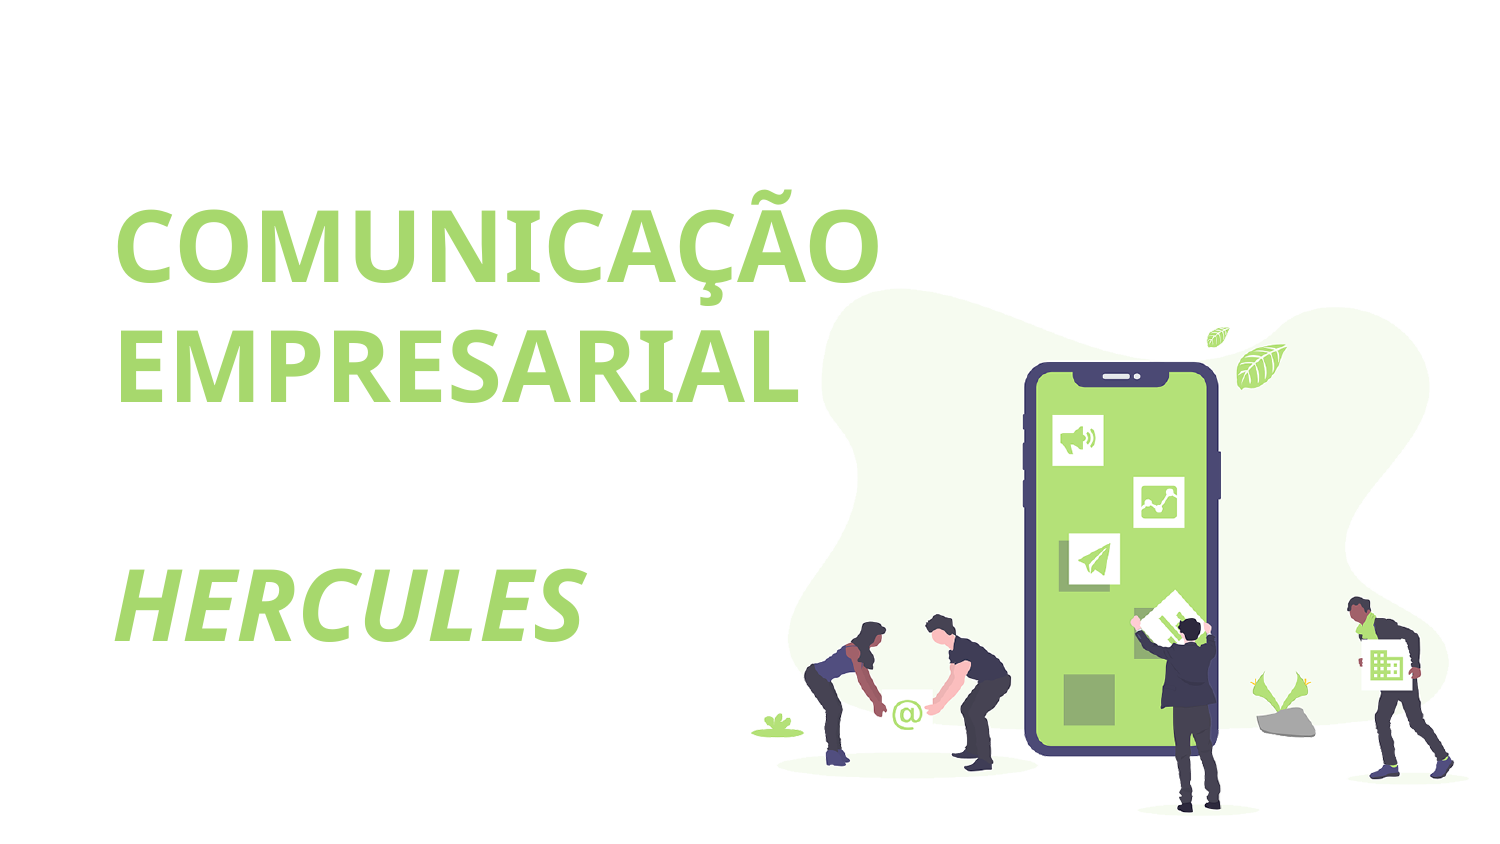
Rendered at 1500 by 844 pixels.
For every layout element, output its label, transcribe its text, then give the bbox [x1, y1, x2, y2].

title COMUNICAÇÃO EMPRESARIAL HERCULES [112, 181, 997, 663]
picture [751, 288, 1469, 816]
